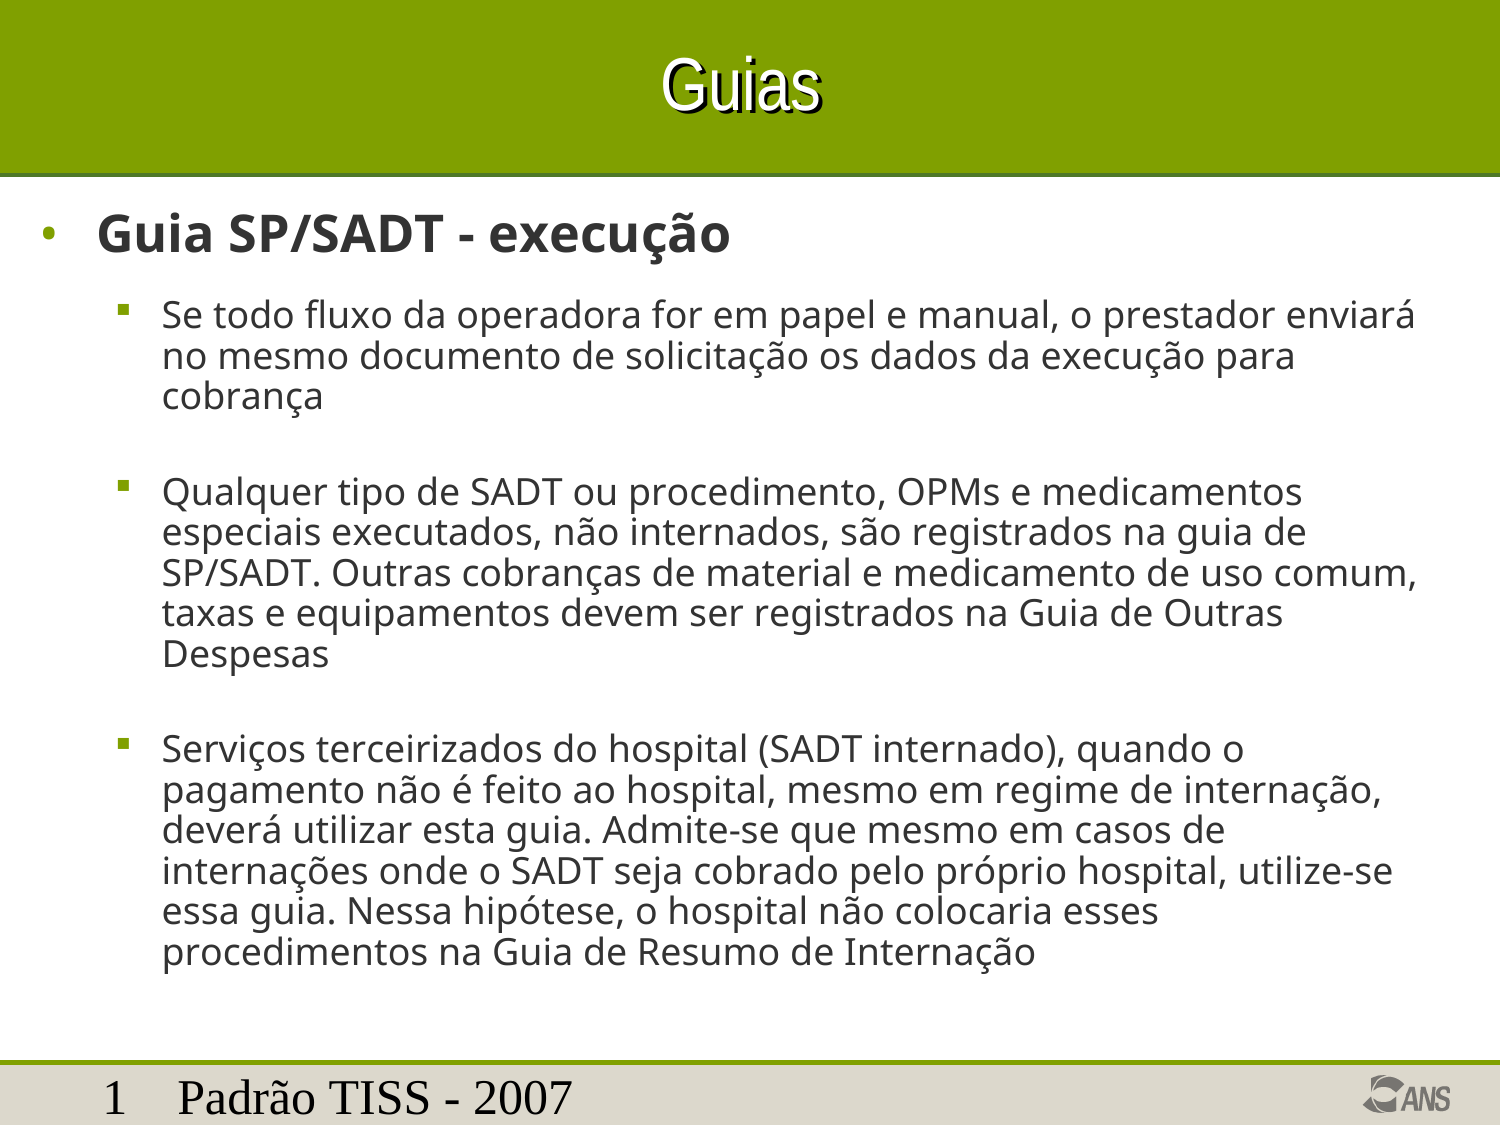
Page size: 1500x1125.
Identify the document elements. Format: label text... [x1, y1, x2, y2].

title Guias [24, 10, 1475, 161]
picture [1362, 1075, 1450, 1113]
list Guia SP/SADT - execução Se todo fluxo da operadora for em papel e manual, o prestador enviará no mesmo documento de solicitação os dados da execução para cobrança Qualquer tipo de SADT ou procedimento, OPMs e medicamentos especiais executados, não internados, são registrados na guia de SP/SADT. Outras cobranças de material e medicamento de uso comum, taxas e equipamentos devem ser registrados na Guia de Outras Despesas Serviços terceirizados do hospital (SADT internado), quando o pagamento não é feito ao hospital, mesmo em regime de internação, deverá utilizar esta guia. Admite-se que mesmo em casos de internações onde o SADT seja cobrado pelo próprio hospital, utilize-se essa guia. Nessa hipótese, o hospital não colocaria esses procedimentos na Guia de Resumo de Internação [24, 200, 1450, 1000]
